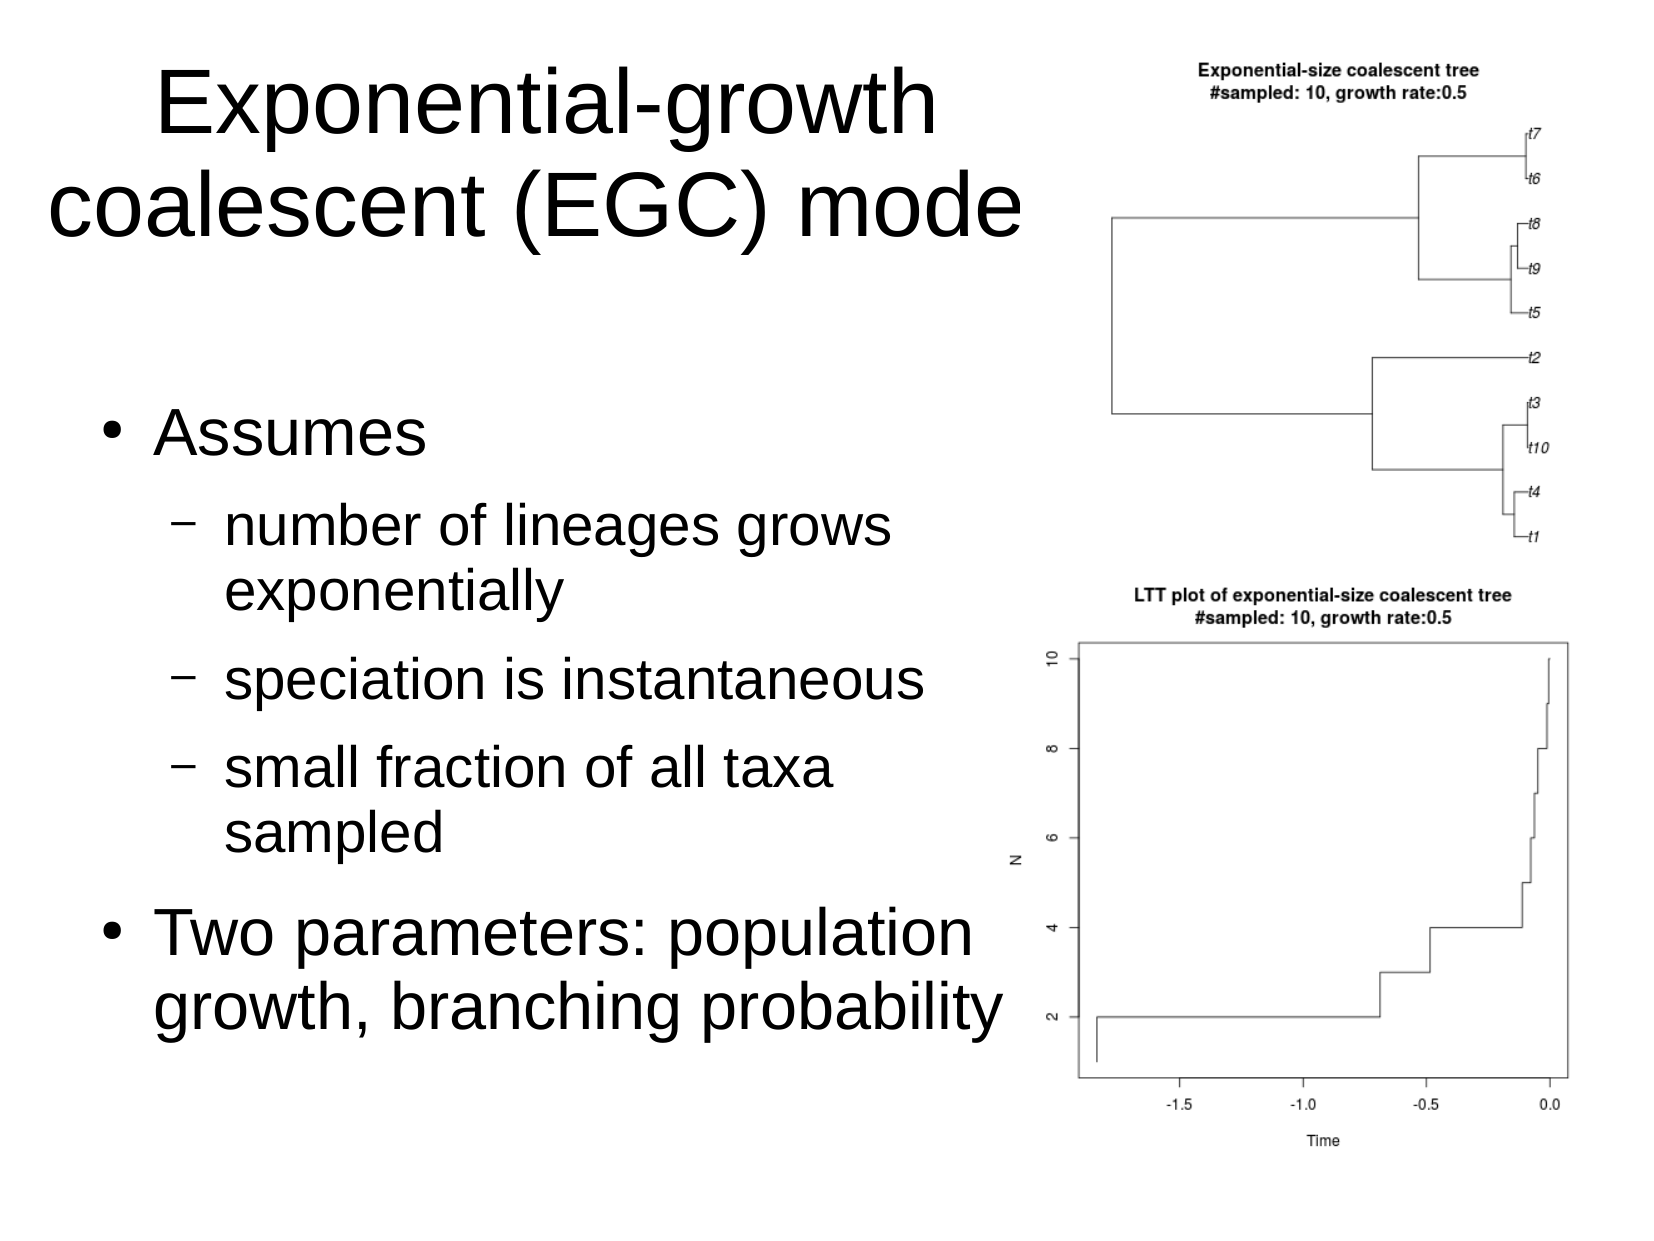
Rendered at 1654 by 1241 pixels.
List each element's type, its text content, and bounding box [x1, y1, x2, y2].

title Exponential-growth coalescent (EGC) model [30, 0, 1066, 308]
list Assumes number of lineages grows exponentially speciation is instantaneous small fraction of all taxa sampled Two parameters: population growth, branching probability [82, 290, 1066, 1186]
picture [1005, 44, 1621, 1171]
